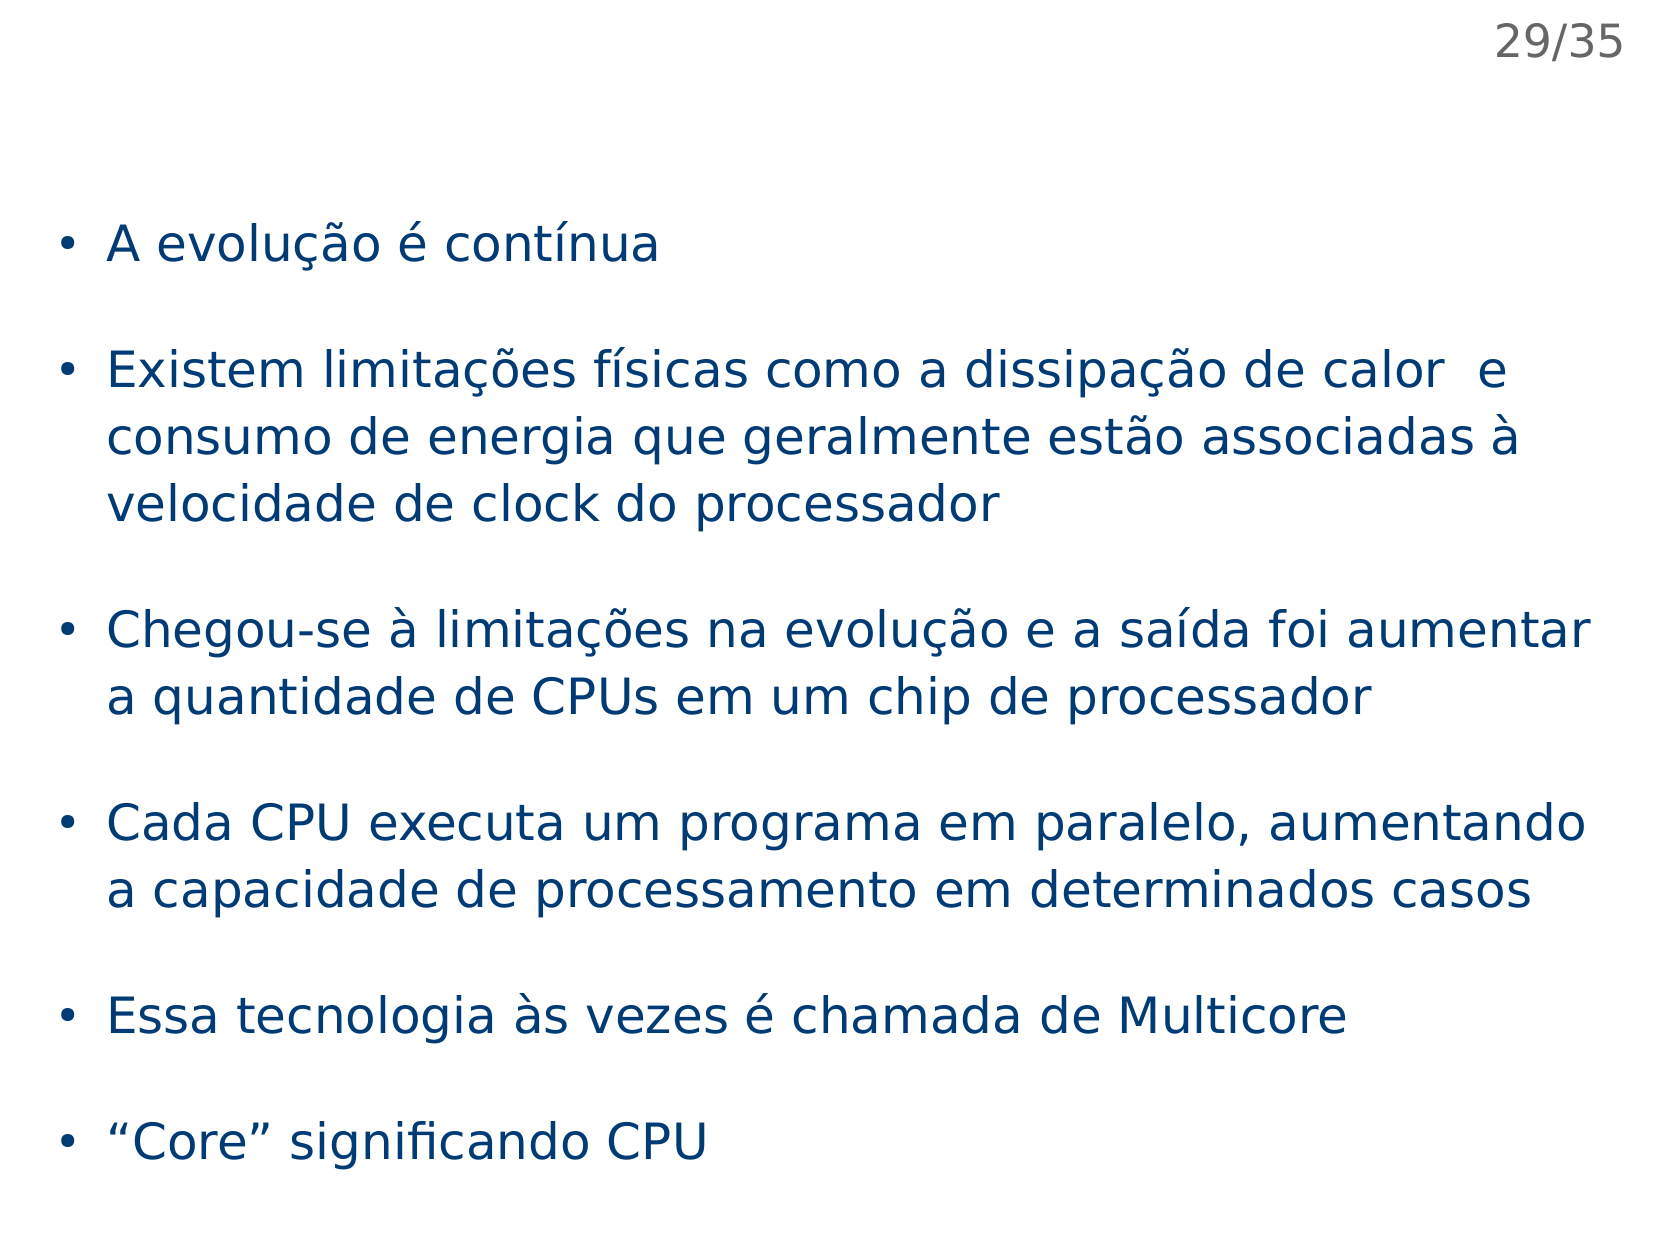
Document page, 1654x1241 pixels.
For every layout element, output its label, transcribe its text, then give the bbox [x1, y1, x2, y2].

list A evolução é contínua Existem limitações físicas como a dissipação de calor e consumo de energia que geralmente estão associadas à velocidade de clock do processador Chegou-se à limitações na evolução e a saída foi aumentar a quantidade de CPUs em um chip de processador Cada CPU executa um programa em paralelo, aumentando a capacidade de processamento em determinados casos Essa tecnologia às vezes é chamada de Multicore “Core” significando CPU [59, 206, 1625, 1211]
